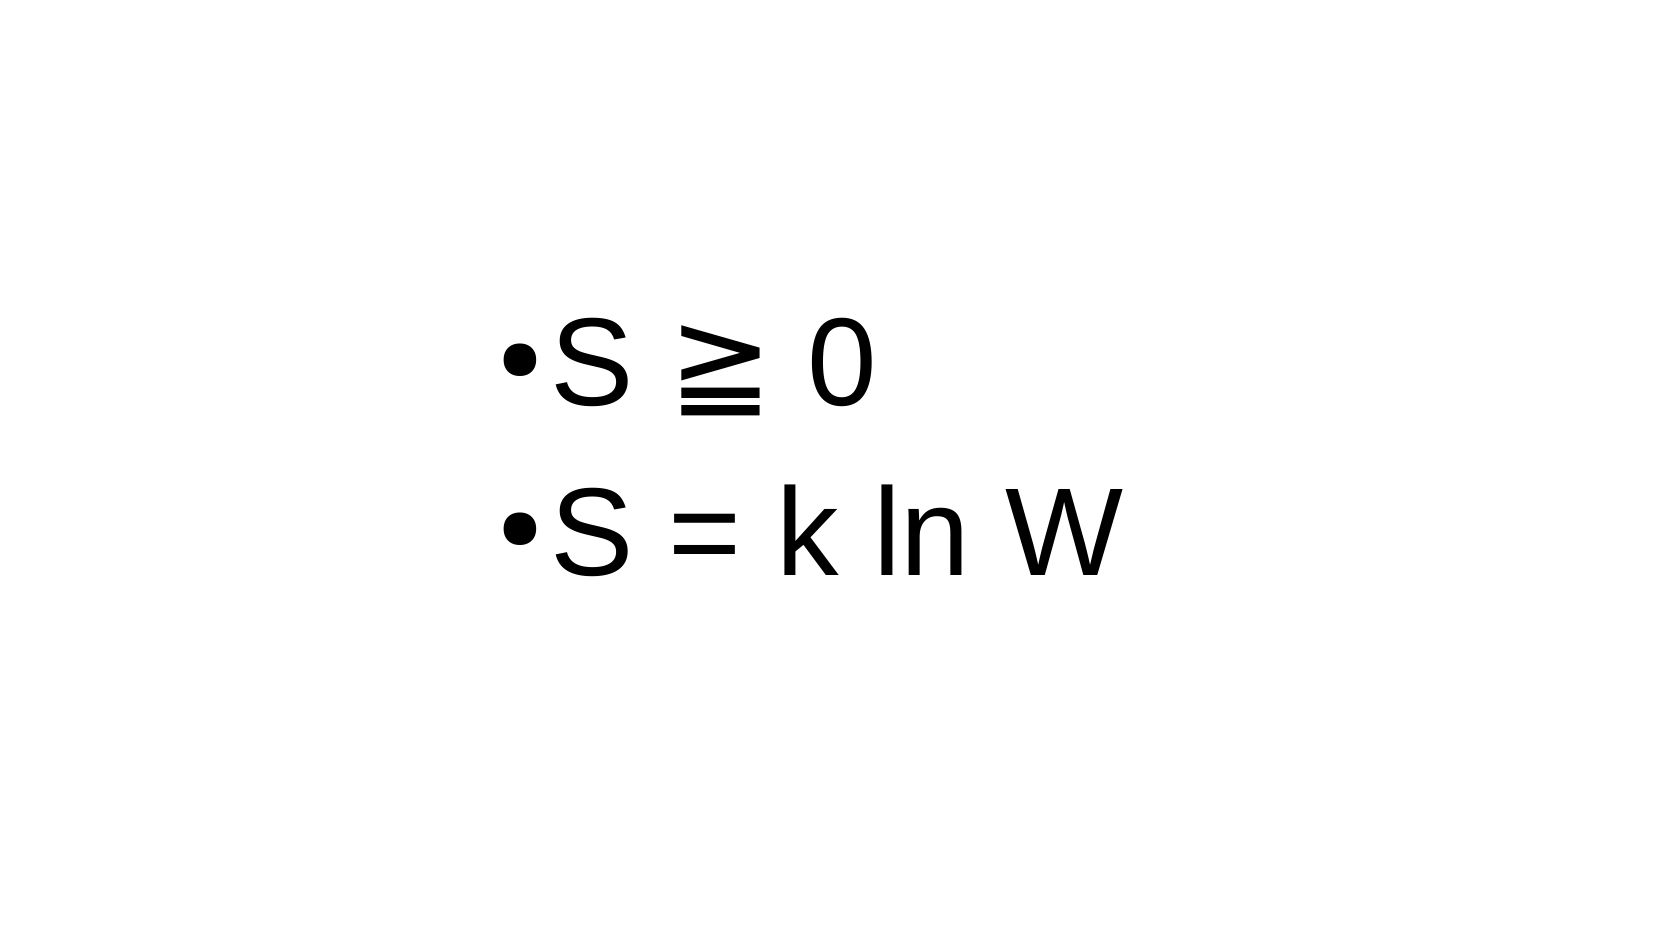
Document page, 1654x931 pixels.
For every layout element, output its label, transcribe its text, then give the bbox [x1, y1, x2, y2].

list S ≧ 0 S = k ln W [480, 292, 1201, 646]
